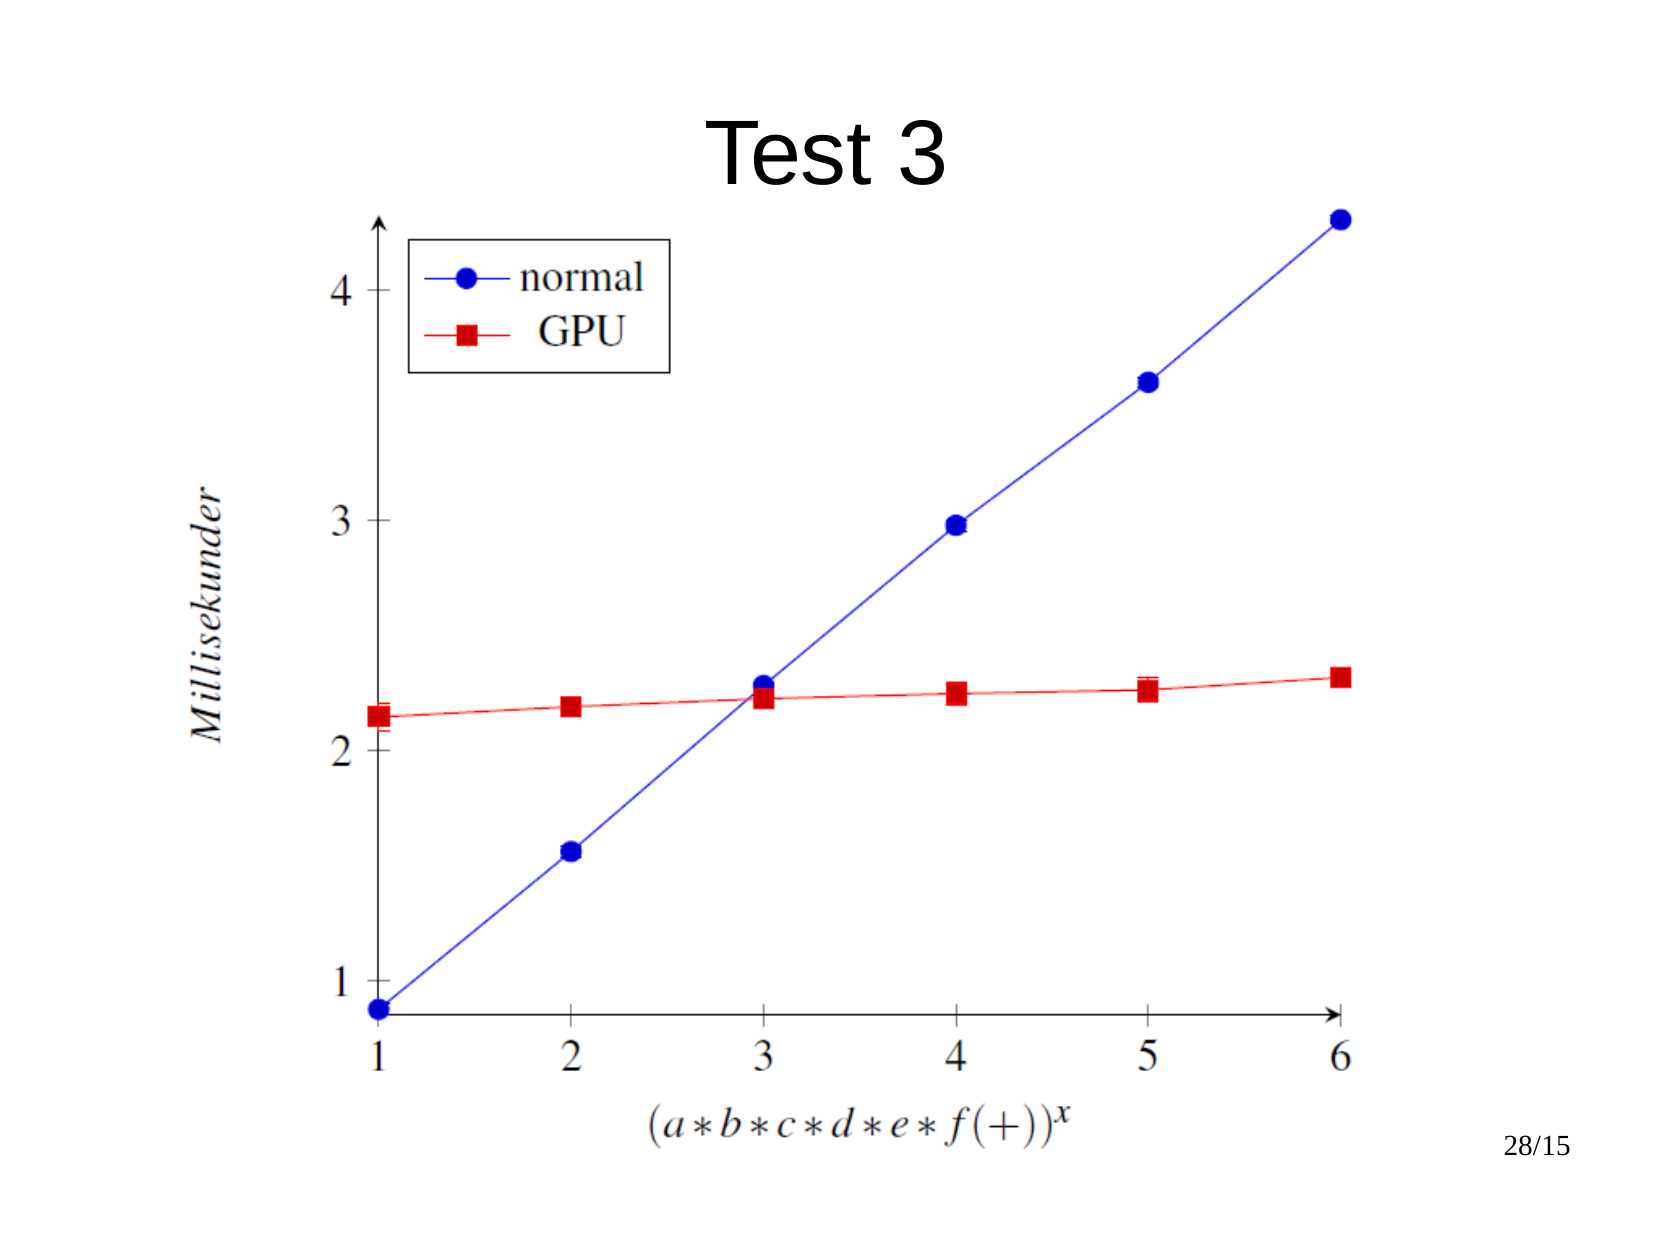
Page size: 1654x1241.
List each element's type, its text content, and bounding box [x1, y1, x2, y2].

picture [183, 202, 1371, 1165]
title Test 3 [82, 49, 1571, 257]
